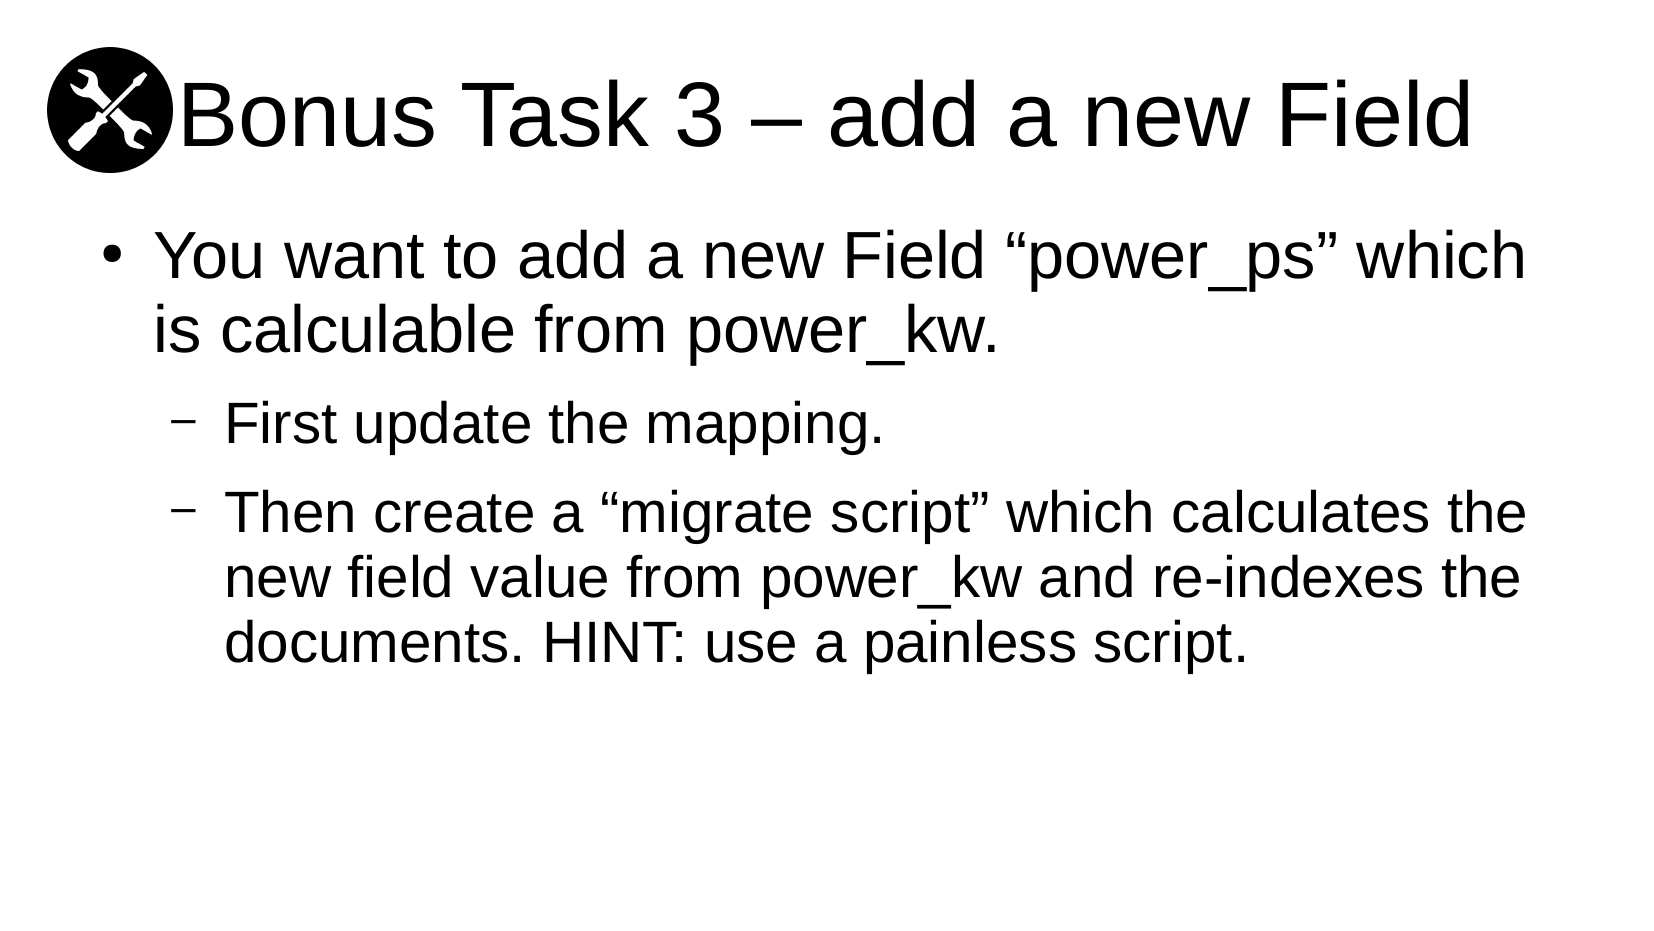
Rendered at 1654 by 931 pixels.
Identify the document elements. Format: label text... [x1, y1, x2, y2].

title Bonus Task 3 – add a new Field [82, 37, 1571, 193]
list You want to add a new Field “power_ps” which is calculable from power_kw. First update the mapping. Then create a “migrate script” which calculates the new field value from power_kw and re-indexes the documents. HINT: use a painless script. [82, 217, 1571, 758]
picture [47, 47, 173, 173]
